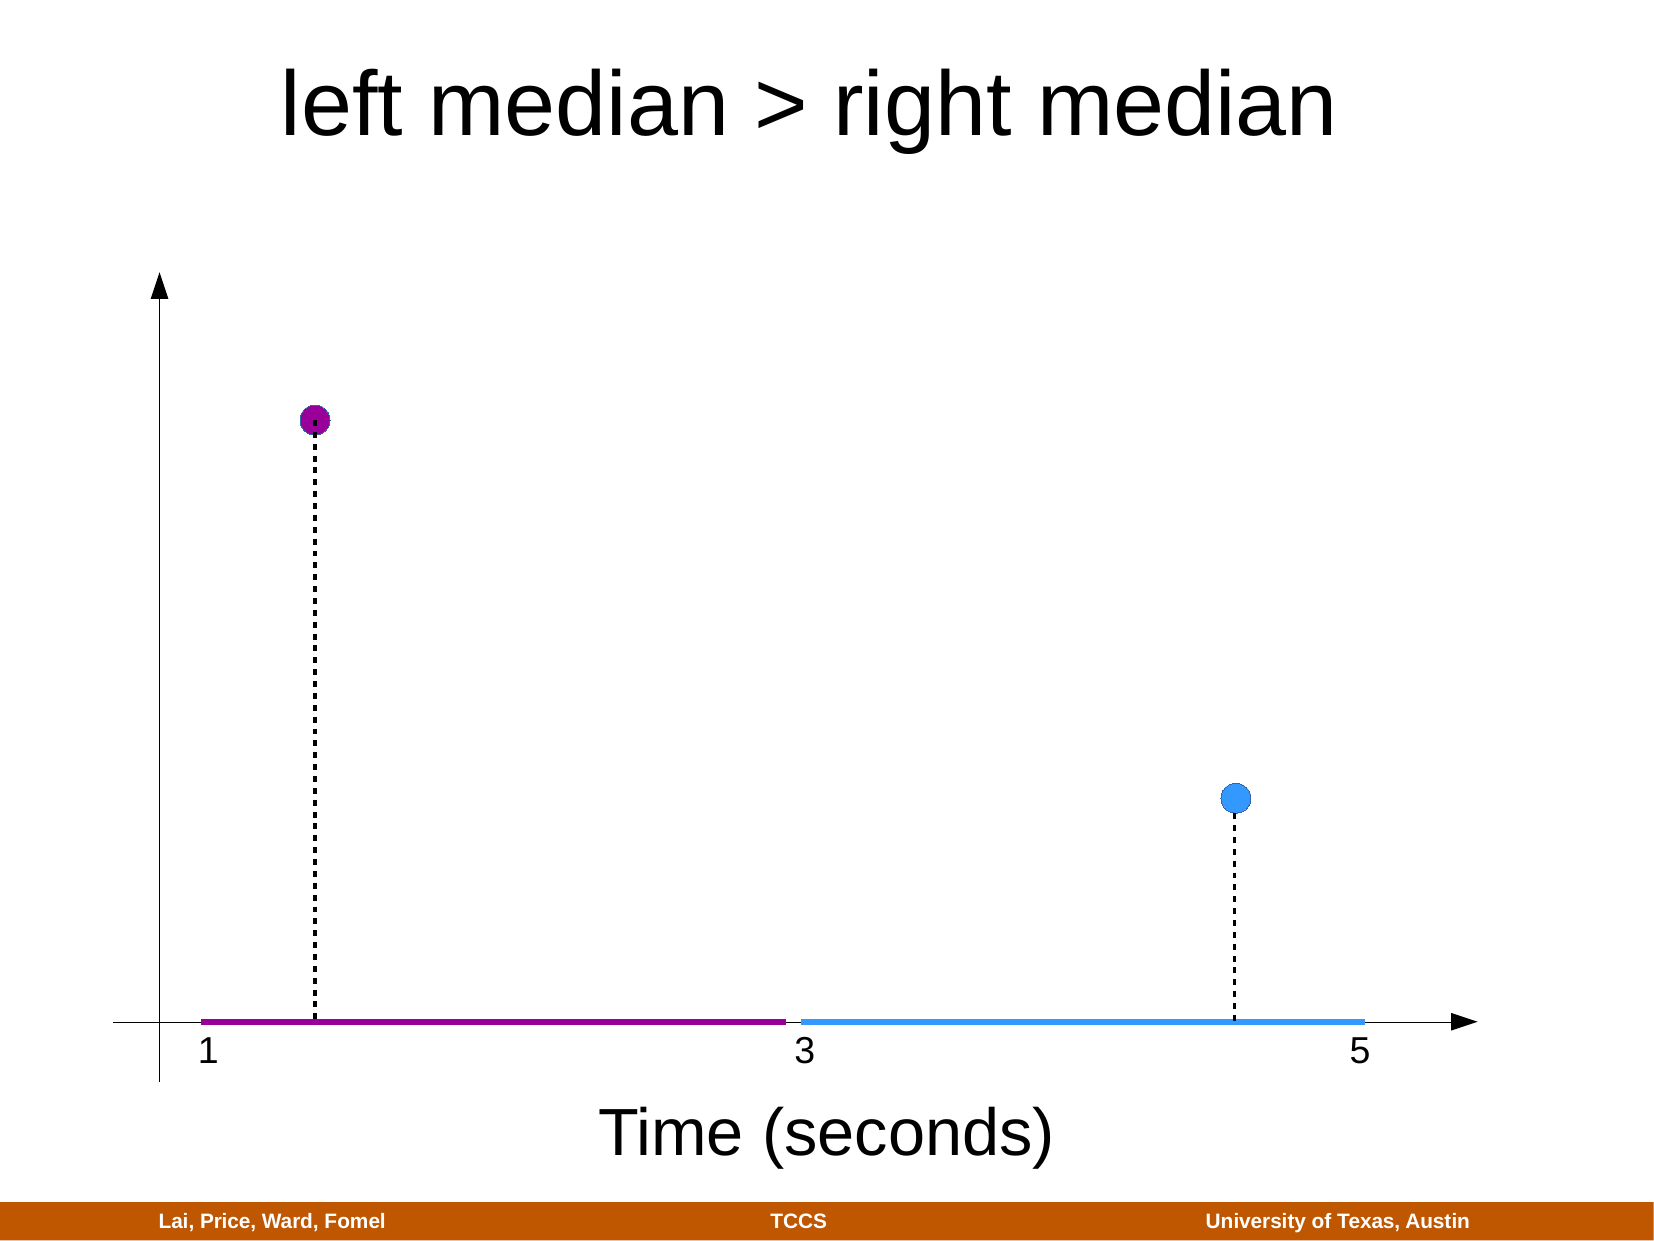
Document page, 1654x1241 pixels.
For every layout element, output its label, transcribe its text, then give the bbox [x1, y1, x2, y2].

text_box [1220, 783, 1251, 814]
text_box [300, 405, 331, 435]
text_box left median > right median [45, 45, 1576, 163]
text_box 1 [183, 1021, 274, 1079]
text_box Time (seconds) [583, 1087, 1130, 1241]
text_box 5 [1334, 1021, 1425, 1079]
text_box 3 [779, 1021, 870, 1079]
